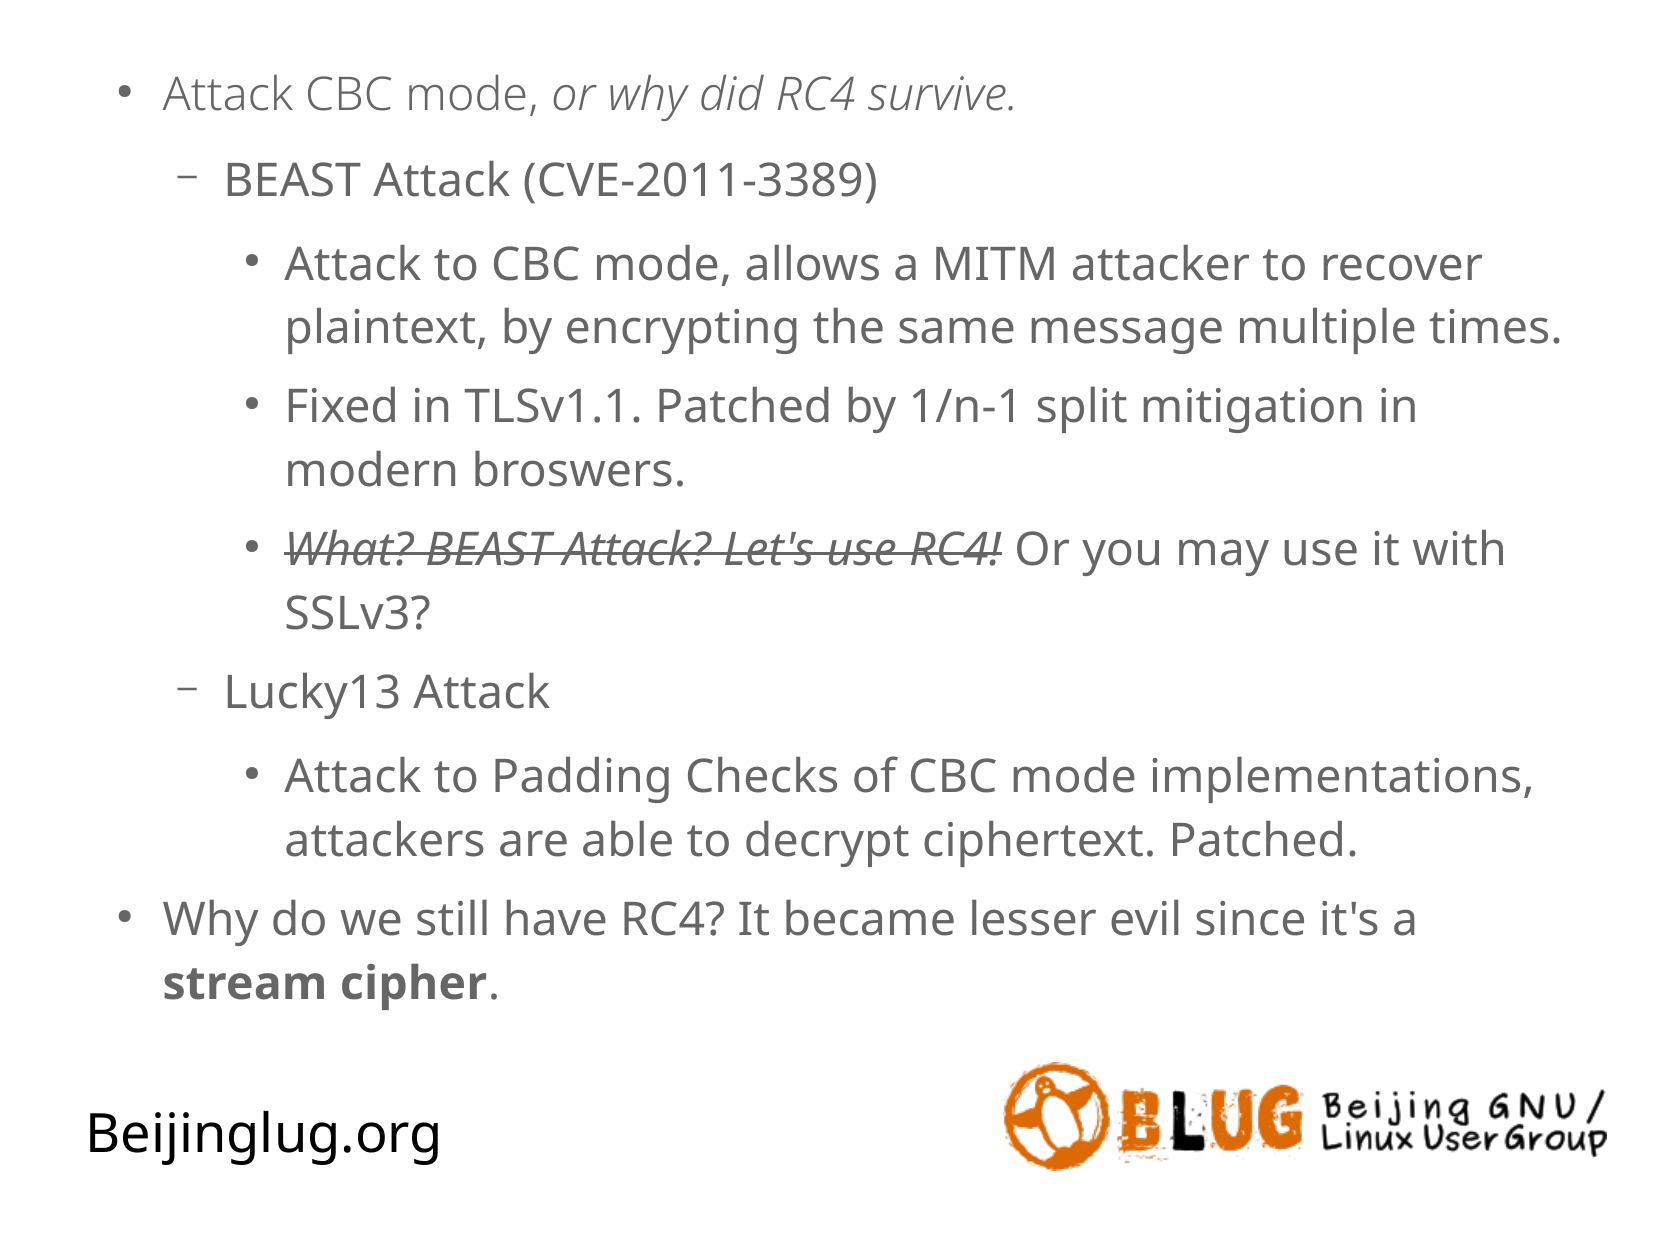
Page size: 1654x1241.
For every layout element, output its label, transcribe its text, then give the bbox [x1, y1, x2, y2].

list Attack CBC mode, or why did RC4 survive. BEAST Attack (CVE-2011-3389) Attack to CBC mode, allows a MITM attacker to recover plaintext, by encrypting the same message multiple times. Fixed in TLSv1.1. Patched by 1/n-1 split mitigation in modern broswers. What? BEAST Attack? Let's use RC4! Or you may use it with SSLv3? Lucky13 Attack Attack to Padding Checks of CBC mode implementations, attackers are able to decrypt ciphertext. Patched. Why do we still have RC4? It became lesser evil since it's a stream cipher. [101, 60, 1575, 1072]
picture [1003, 1062, 1607, 1171]
